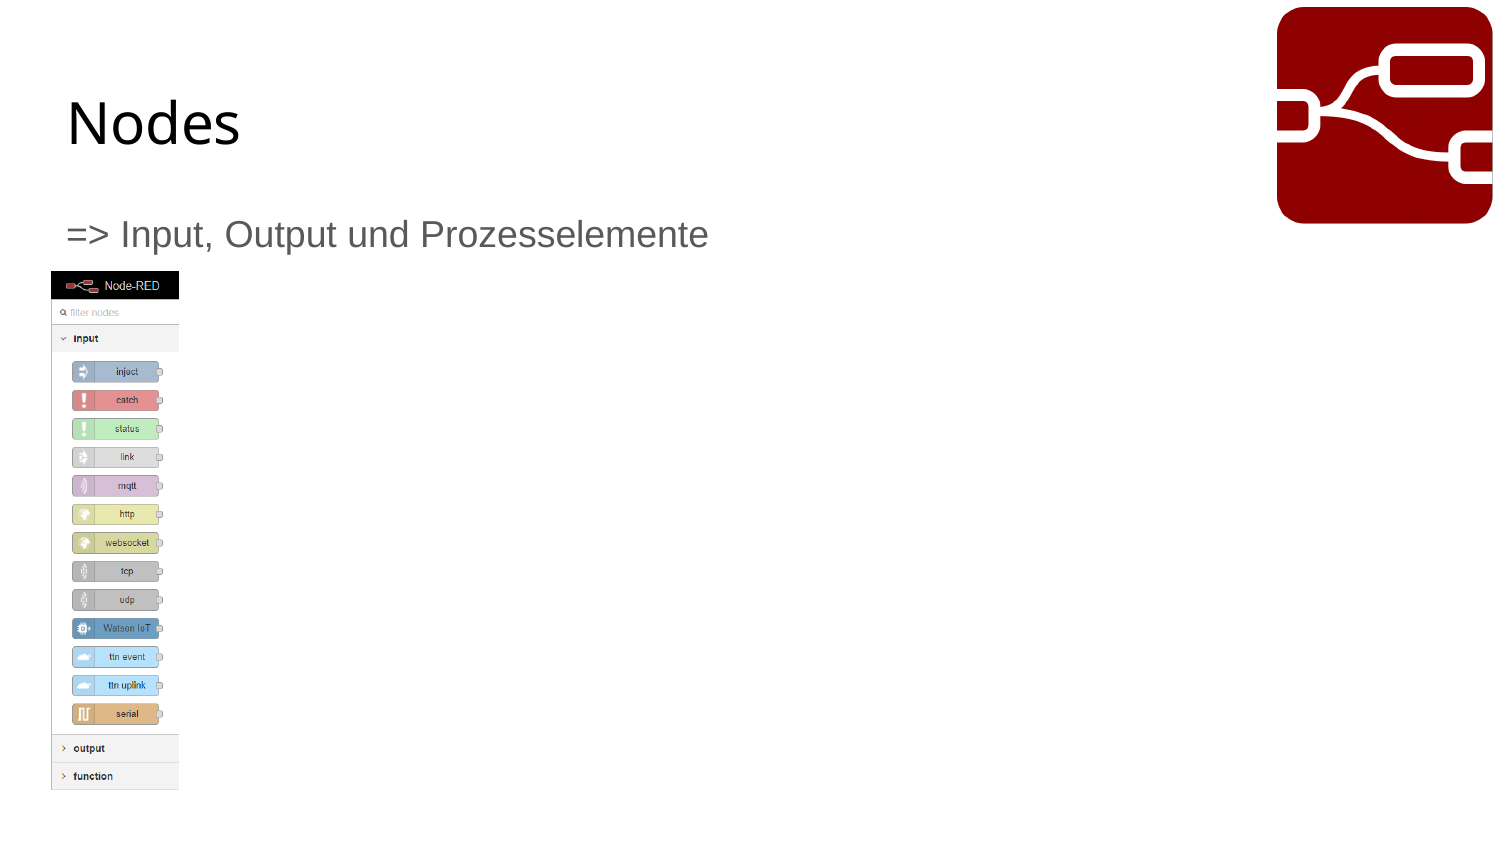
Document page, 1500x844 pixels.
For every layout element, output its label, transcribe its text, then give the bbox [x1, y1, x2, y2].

picture [1269, 0, 1500, 231]
title Nodes [51, 71, 1238, 166]
picture [51, 271, 179, 790]
list => Input, Output und Prozesselemente [51, 188, 1449, 749]
